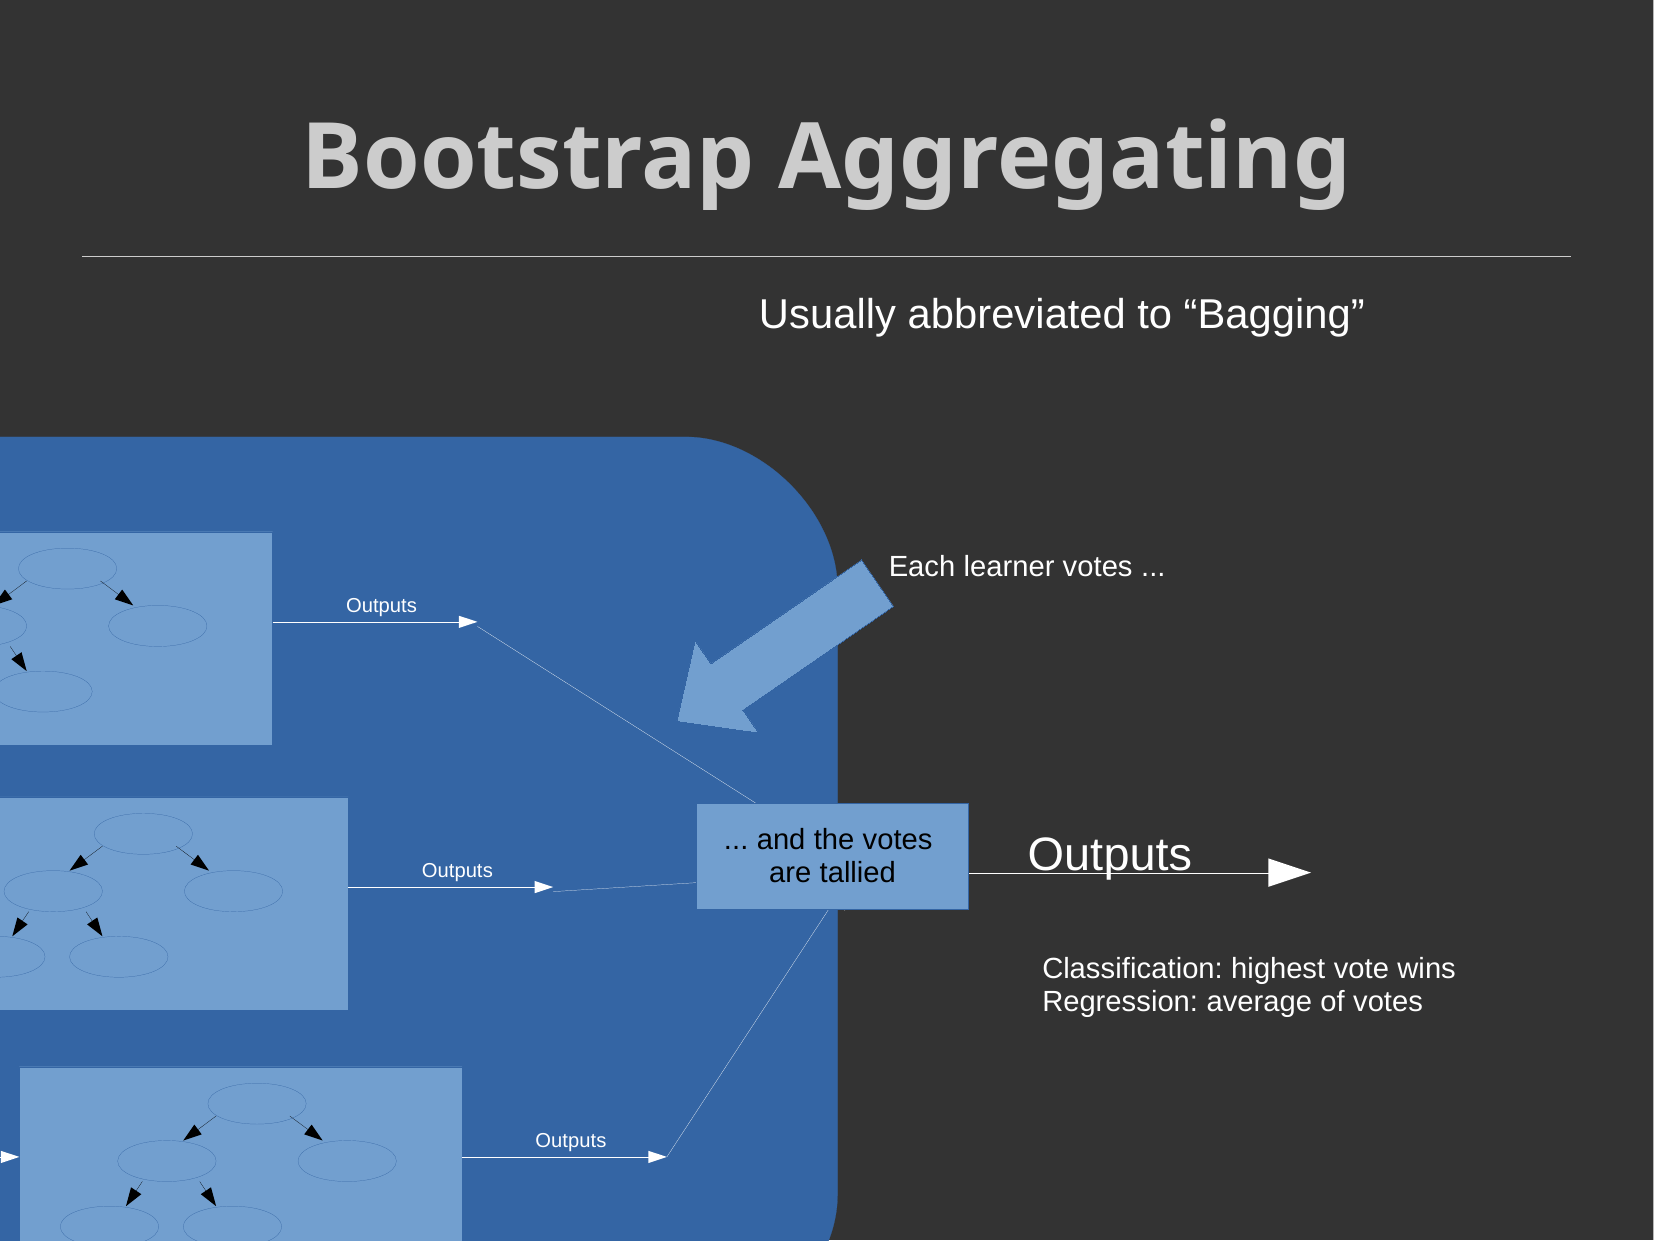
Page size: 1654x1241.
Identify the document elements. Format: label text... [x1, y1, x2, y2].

text_box Each learner votes ... [873, 542, 1182, 591]
text_box [676, 559, 894, 734]
text_box ... and the votes are tallied [696, 803, 969, 910]
title Bootstrap Aggregating [82, 49, 1571, 257]
text_box Usually abbreviated to “Bagging” [744, 283, 1381, 346]
picture [0, 436, 1312, 1241]
text_box Classification: highest vote wins Regression: average of votes [1027, 944, 1472, 1026]
